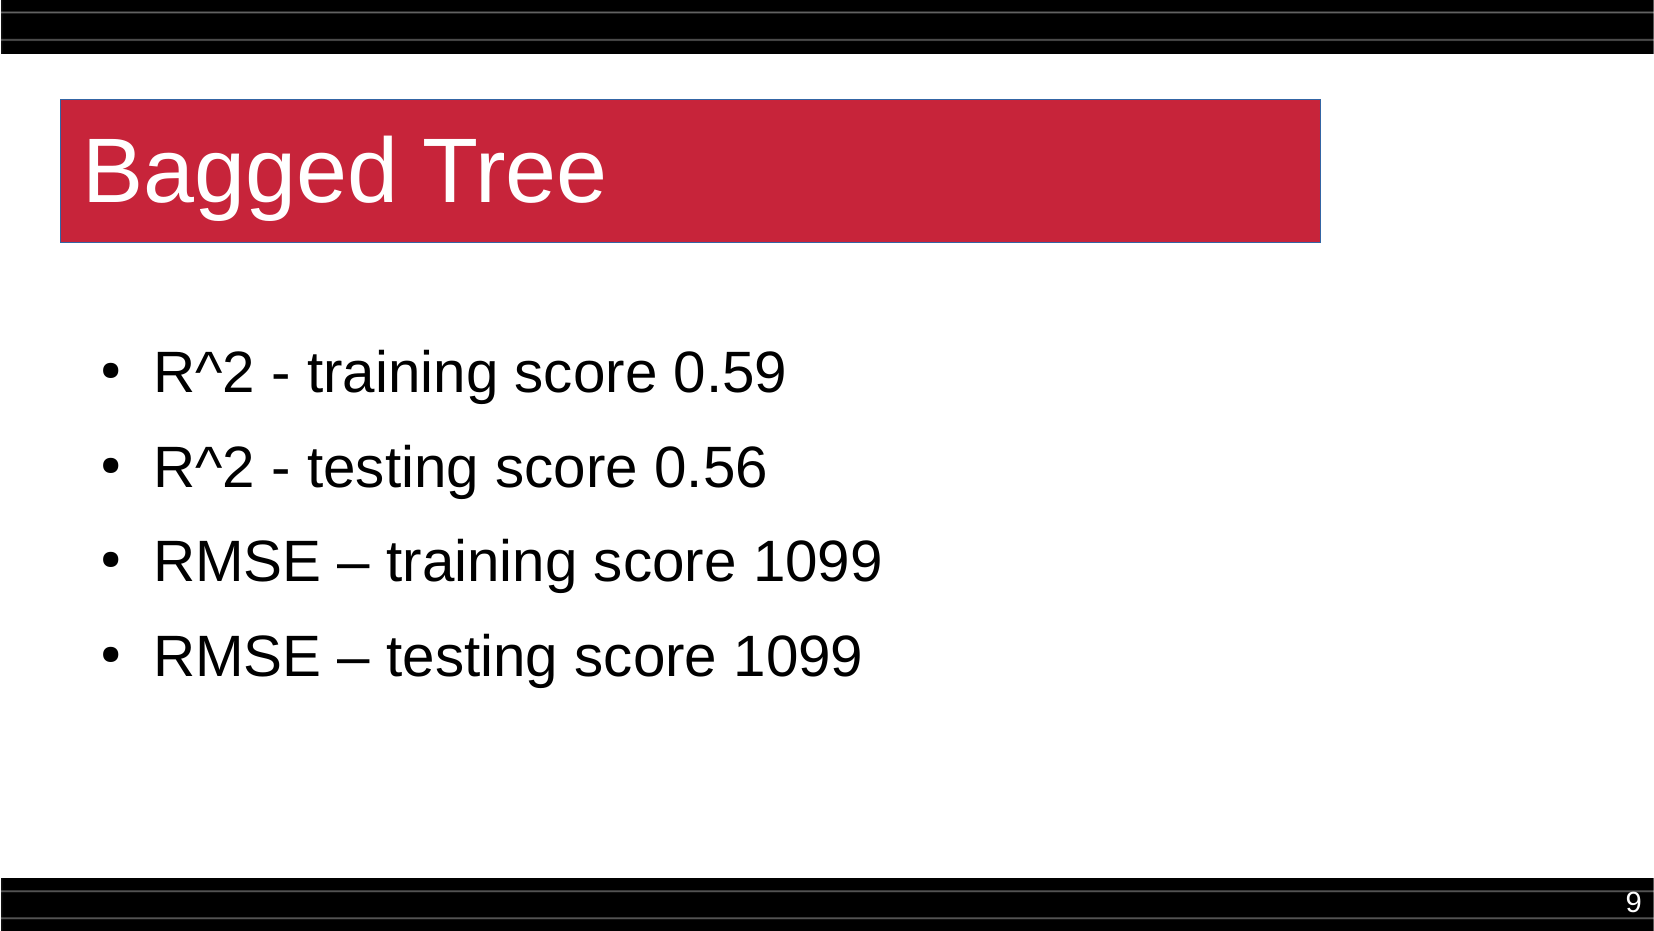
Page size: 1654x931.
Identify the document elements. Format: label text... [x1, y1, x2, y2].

title Bagged Tree [82, 92, 1571, 249]
list R^2 - training score 0.59 R^2 - testing score 0.56 RMSE – training score 1099 RMSE – testing score 1099 [82, 271, 1571, 758]
picture [1, 878, 1654, 931]
text_box [60, 99, 82, 243]
picture [1, 0, 1654, 54]
